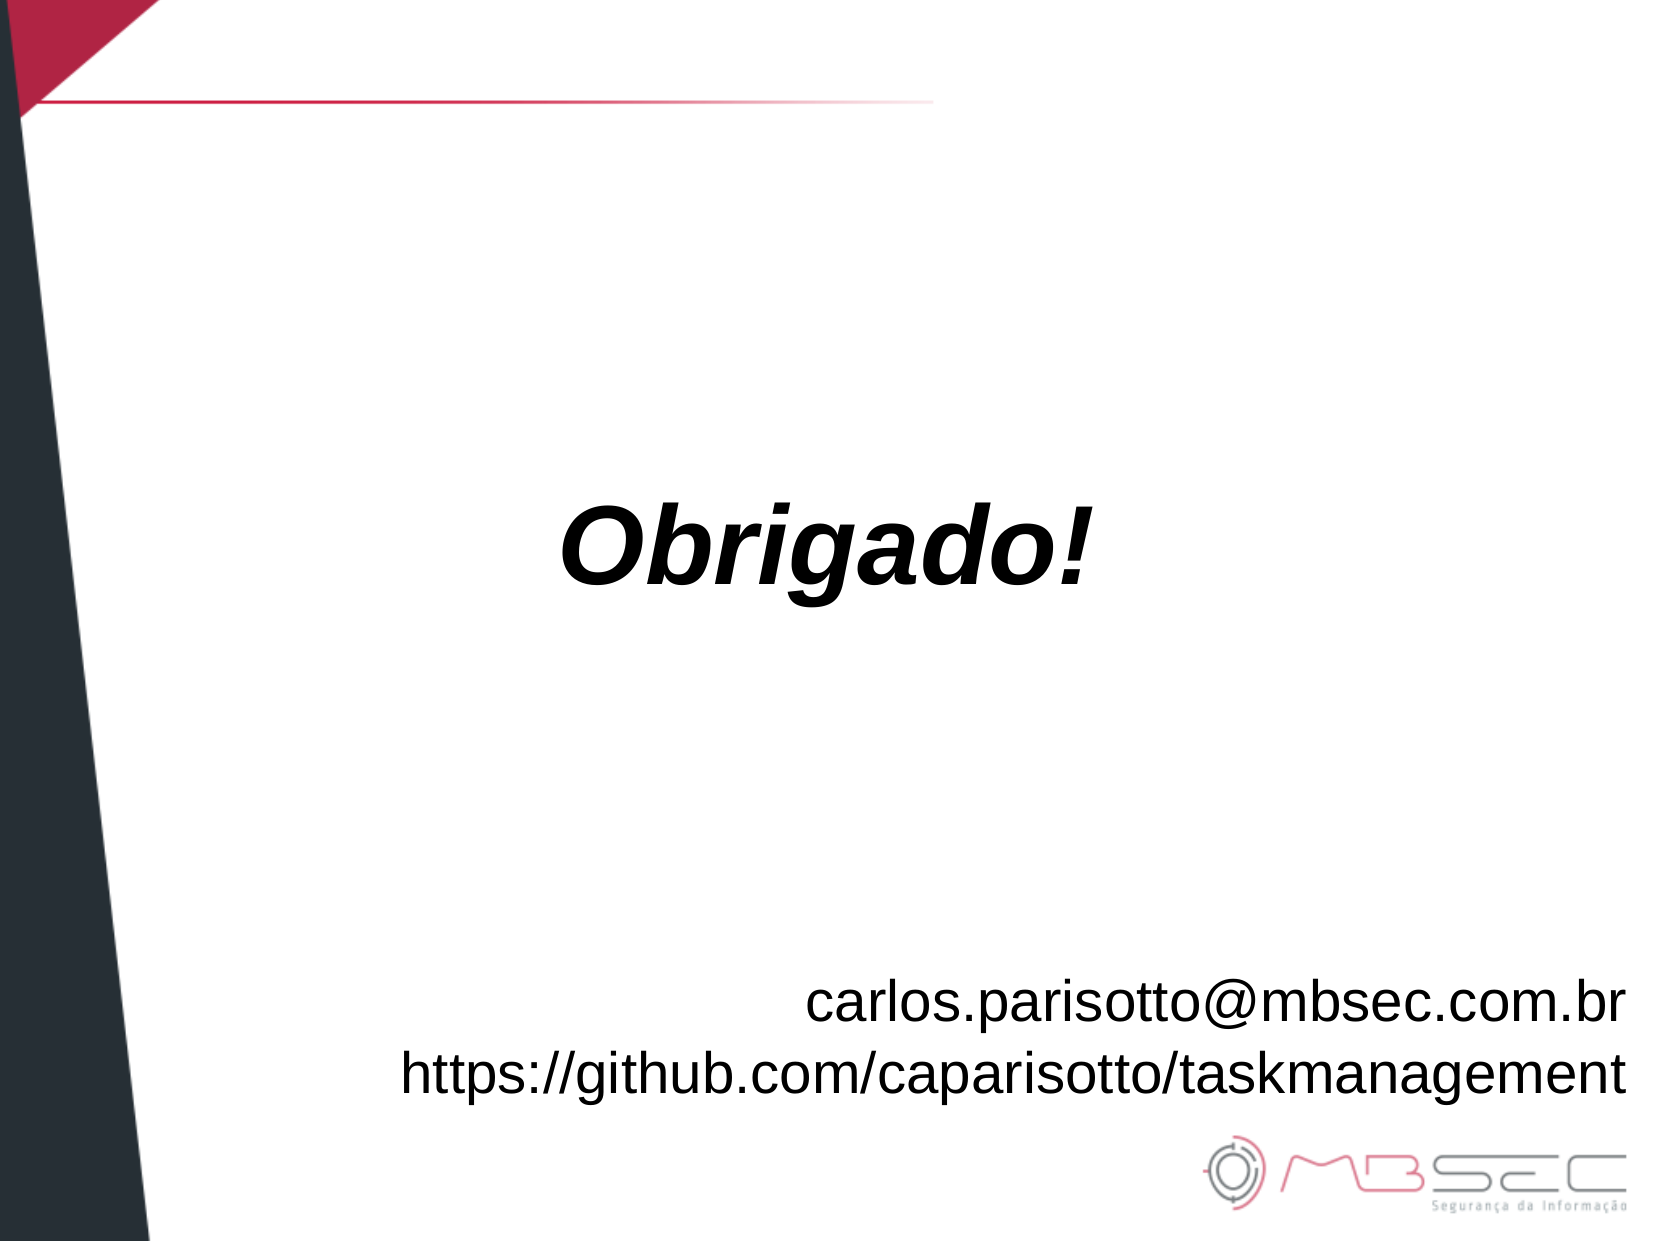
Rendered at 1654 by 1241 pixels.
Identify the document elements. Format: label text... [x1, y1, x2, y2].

picture [0, 0, 1654, 210]
text_box Obrigado! [0, 210, 1654, 329]
picture [0, 329, 1654, 1241]
list carlos.parisotto@mbsec.com.br https://github.com/caparisotto/taskmanagement [240, 960, 1629, 1241]
